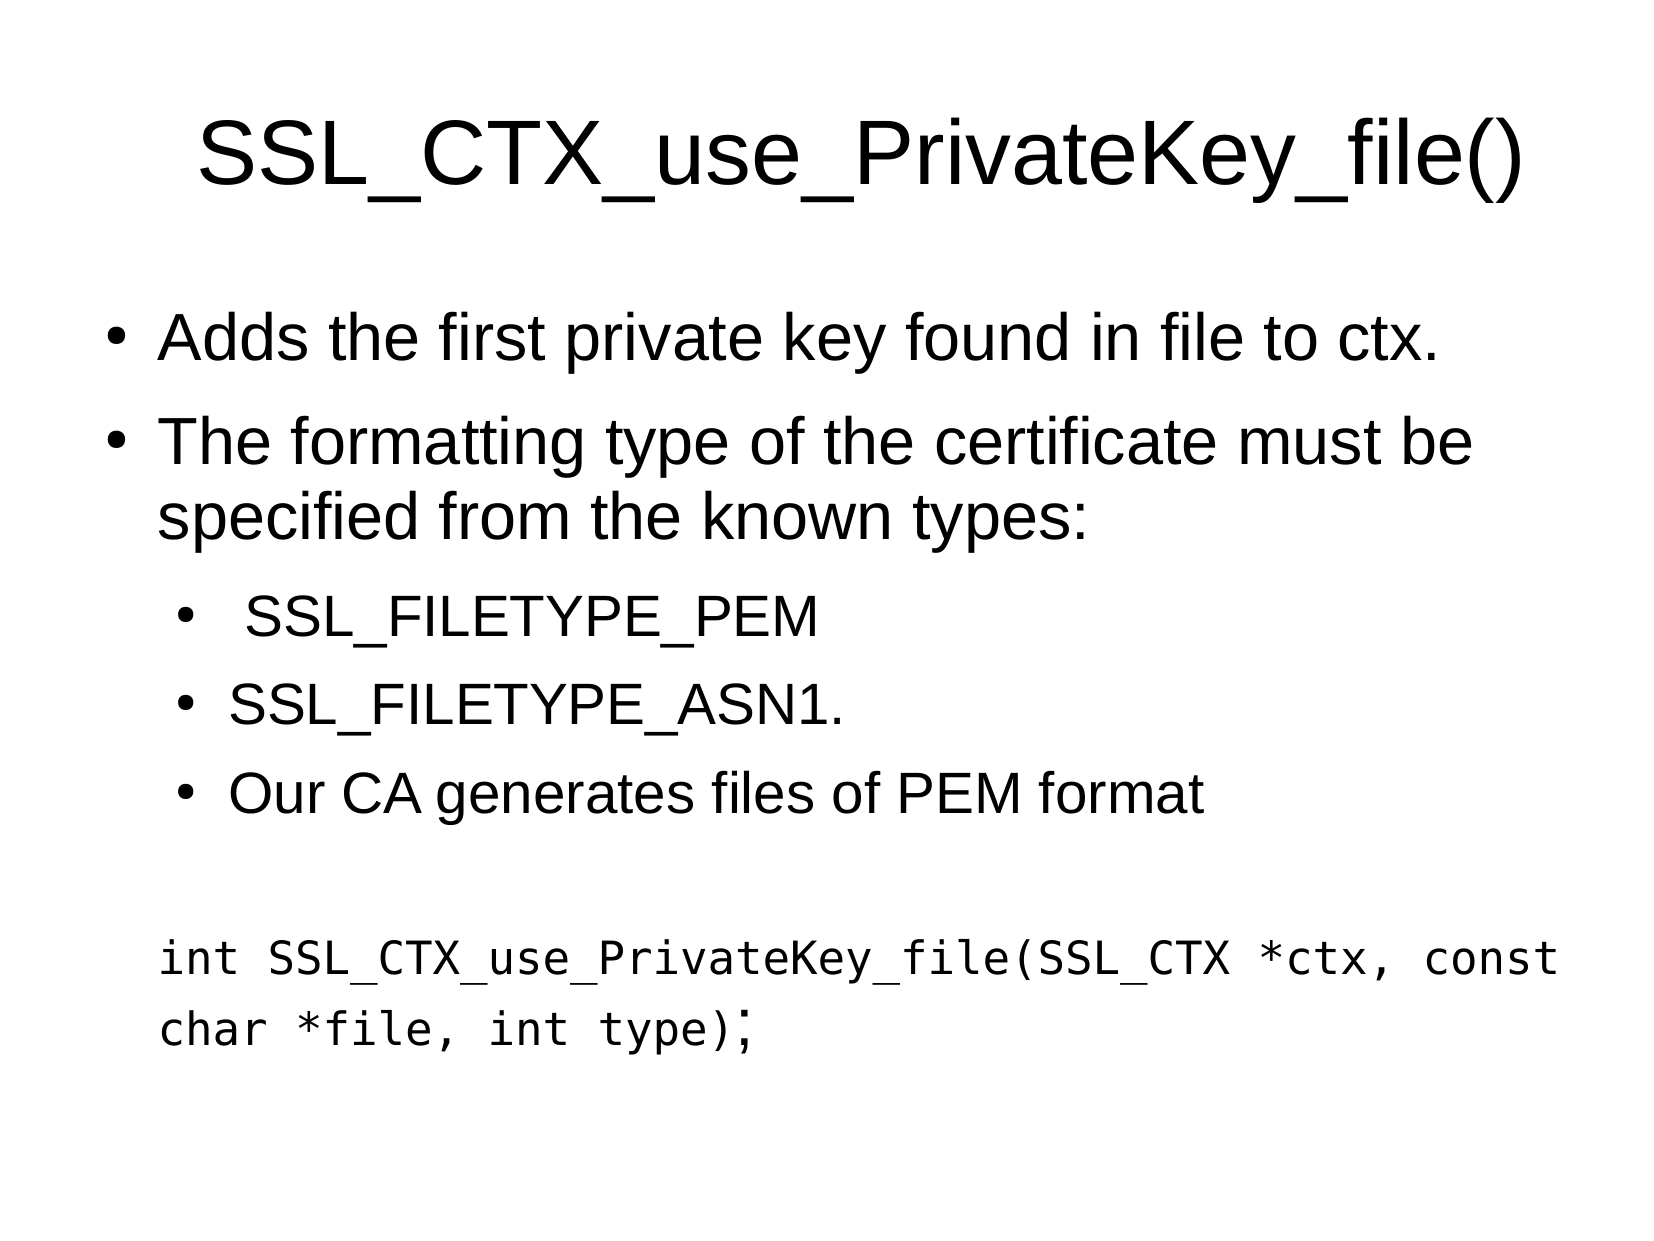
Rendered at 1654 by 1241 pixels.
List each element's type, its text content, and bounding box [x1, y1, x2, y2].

list Adds the first private key found in file to ctx. The formatting type of the certificate must be specified from the known types: SSL_FILETYPE_PEM SSL_FILETYPE_ASN1. Our CA generates files of PEM format int SSL_CTX_use_PrivateKey_file(SSL_CTX *ctx, const char *file, int type); [86, 300, 1576, 1119]
title SSL_CTX_use_PrivateKey_file() [82, 56, 1571, 250]
